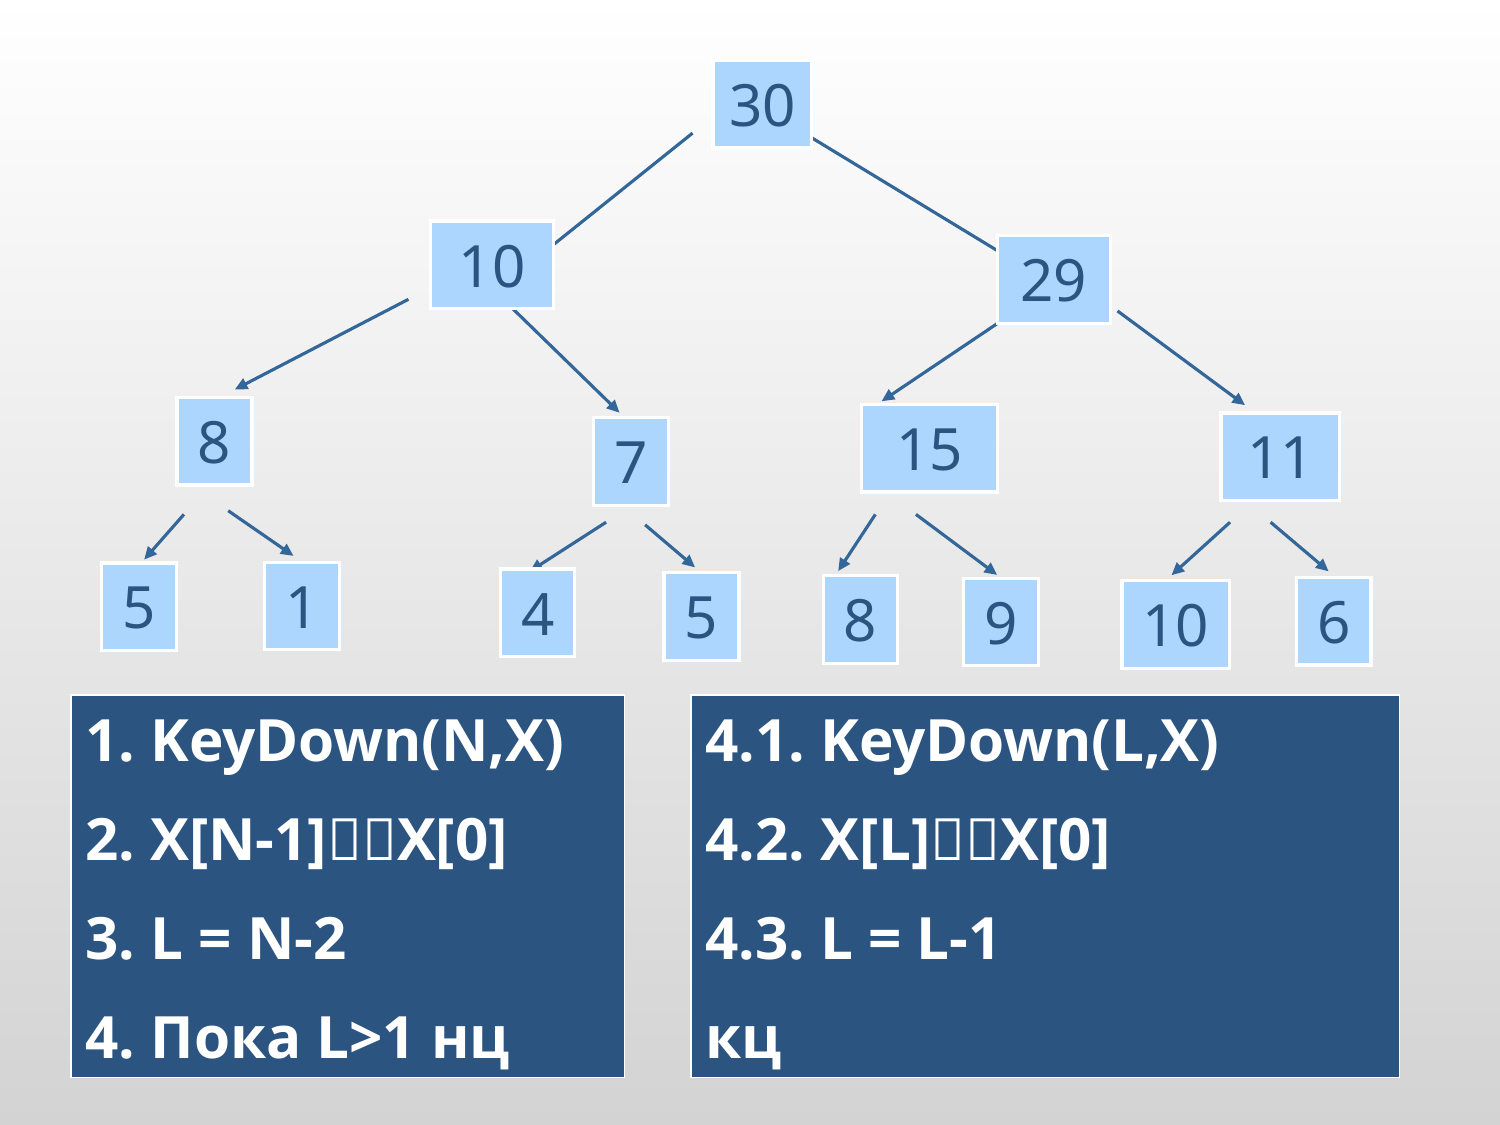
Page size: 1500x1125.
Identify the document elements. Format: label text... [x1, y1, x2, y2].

text_box 8 [177, 397, 252, 486]
text_box 9 [963, 578, 1039, 666]
text_box 5 [101, 562, 177, 651]
text_box 6 [1296, 577, 1372, 665]
text_box 15 [861, 404, 998, 493]
text_box 1. KeyDown(N,X) 2. X[N-1]X[0] 3. L = N-2 4. Пока L>1 нц [70, 695, 625, 1078]
text_box 7 [593, 417, 669, 506]
text_box 8 [823, 575, 898, 664]
text_box 5 [664, 572, 739, 661]
text_box 11 [1221, 412, 1340, 501]
text_box 30 [712, 60, 812, 149]
text_box 1 [264, 562, 340, 650]
text_box 10 [1122, 580, 1230, 669]
text_box 29 [997, 235, 1111, 324]
text_box 4.1. KeyDown(L,X) 4.2. X[L]X[0] 4.3. L = L-1 кц [690, 695, 1400, 1078]
text_box 10 [430, 221, 554, 309]
text_box 4 [500, 568, 575, 657]
